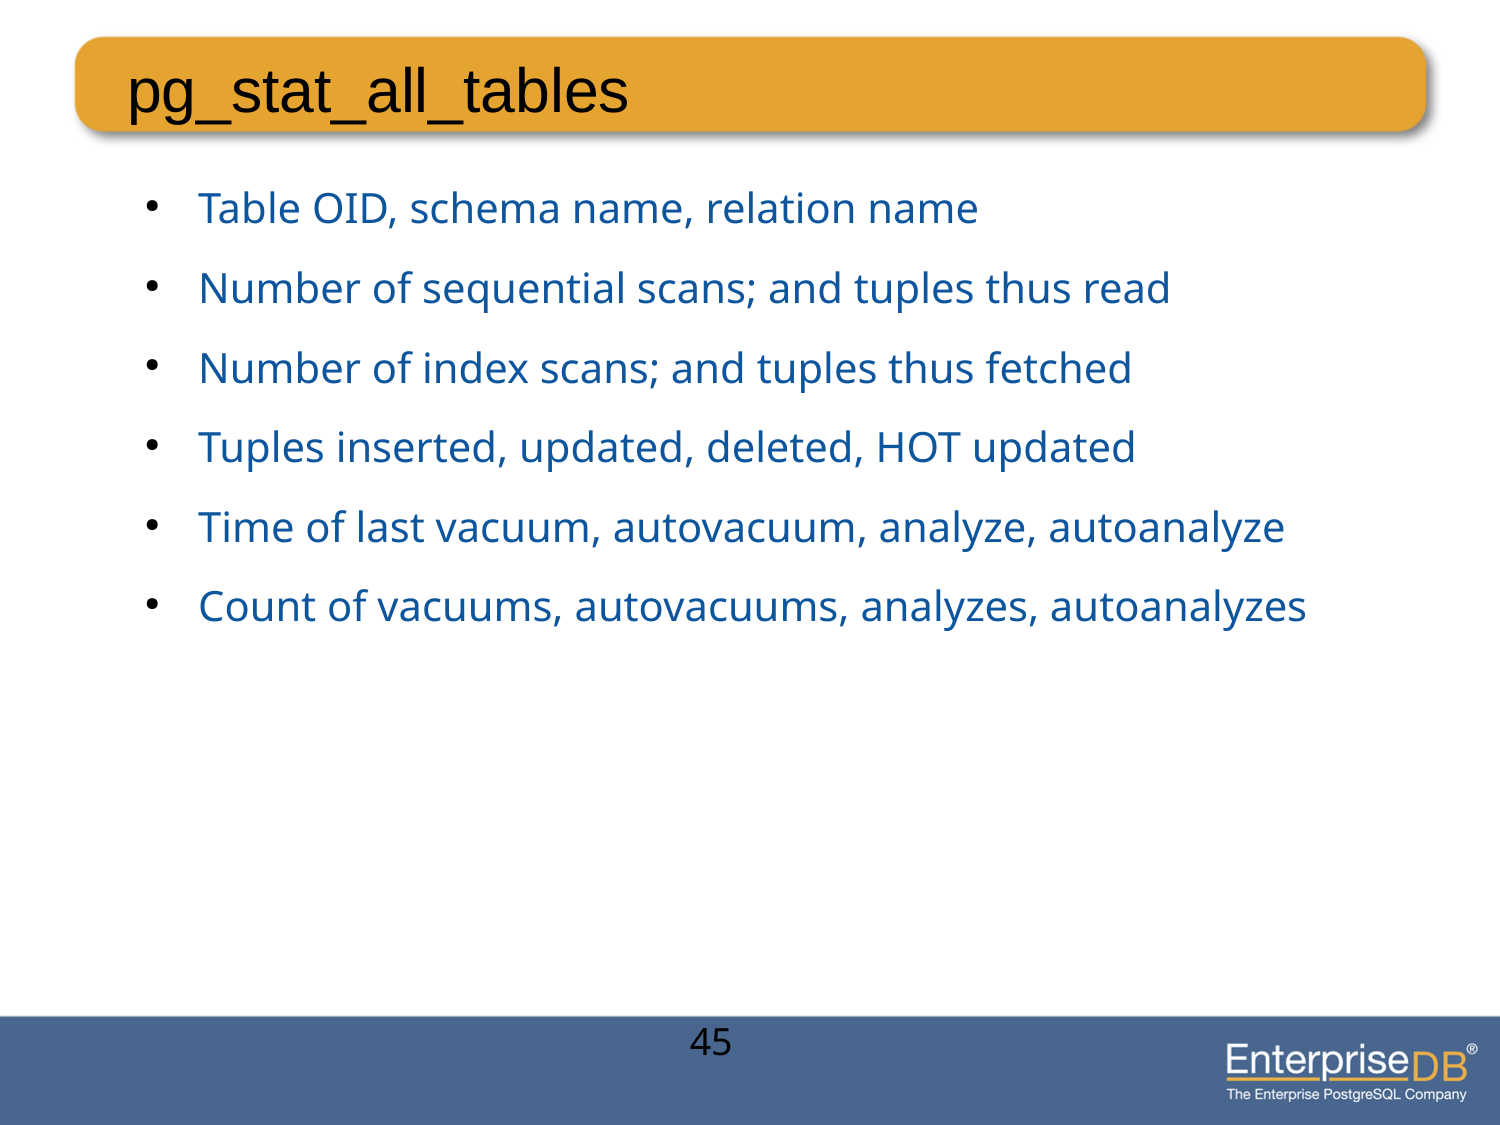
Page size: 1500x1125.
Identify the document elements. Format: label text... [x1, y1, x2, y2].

slide_number <number> [675, 1010, 825, 1125]
title pg_stat_all_tables [112, 37, 1388, 138]
list Table OID, schema name, relation name Number of sequential scans; and tuples thus read Number of index scans; and tuples thus fetched Tuples inserted, updated, deleted, HOT updated Time of last vacuum, autovacuum, analyze, autoanalyze Count of vacuums, autovacuums, analyzes, autoanalyzes [112, 174, 1388, 963]
picture [0, 0, 1500, 1125]
